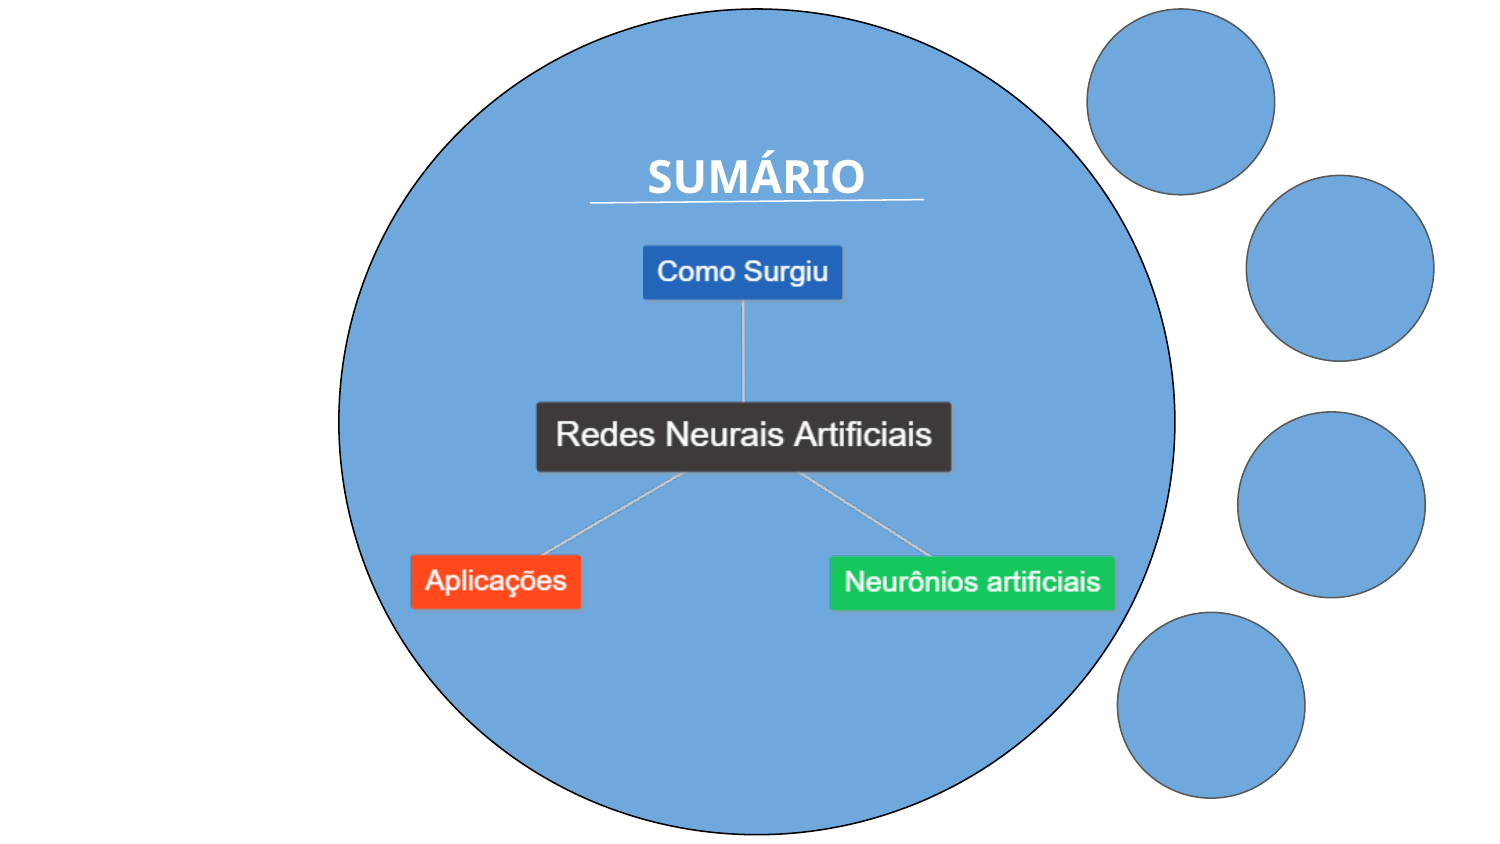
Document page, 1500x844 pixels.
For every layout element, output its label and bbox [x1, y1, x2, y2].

text_box [1117, 612, 1305, 799]
text_box [458, 711, 1056, 835]
text_box [1246, 175, 1434, 362]
text_box [1158, 305, 1175, 539]
picture [342, 133, 1158, 711]
text_box [458, 8, 1056, 133]
text_box [1087, 8, 1275, 195]
text_box [338, 371, 342, 473]
text_box [1237, 411, 1426, 598]
